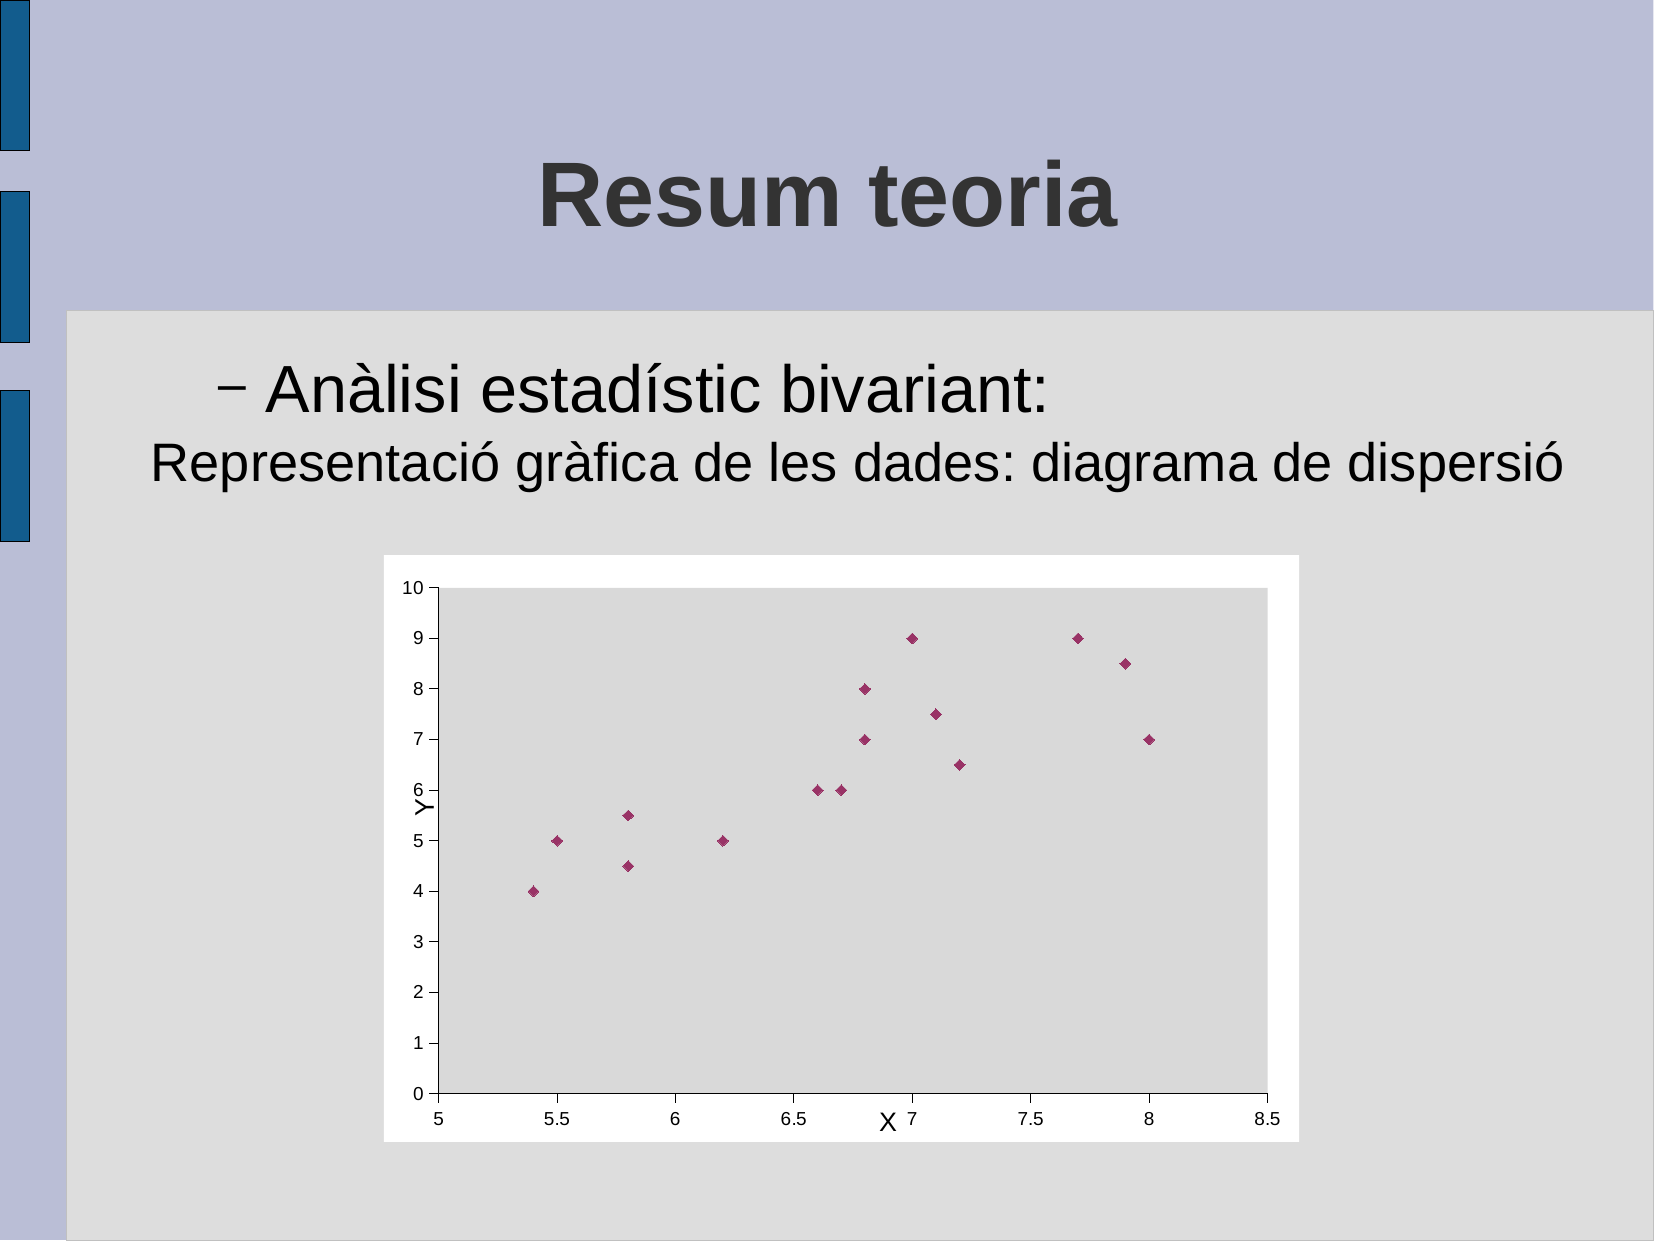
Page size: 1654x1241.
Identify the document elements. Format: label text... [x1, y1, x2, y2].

title Resum teoria [121, 91, 1534, 299]
chart [383, 555, 1300, 1146]
text_box Anàlisi estadístic bivariant: [124, 352, 1565, 425]
text_box Representació gràfica de les dades: diagrama de dispersió [118, 425, 1654, 501]
